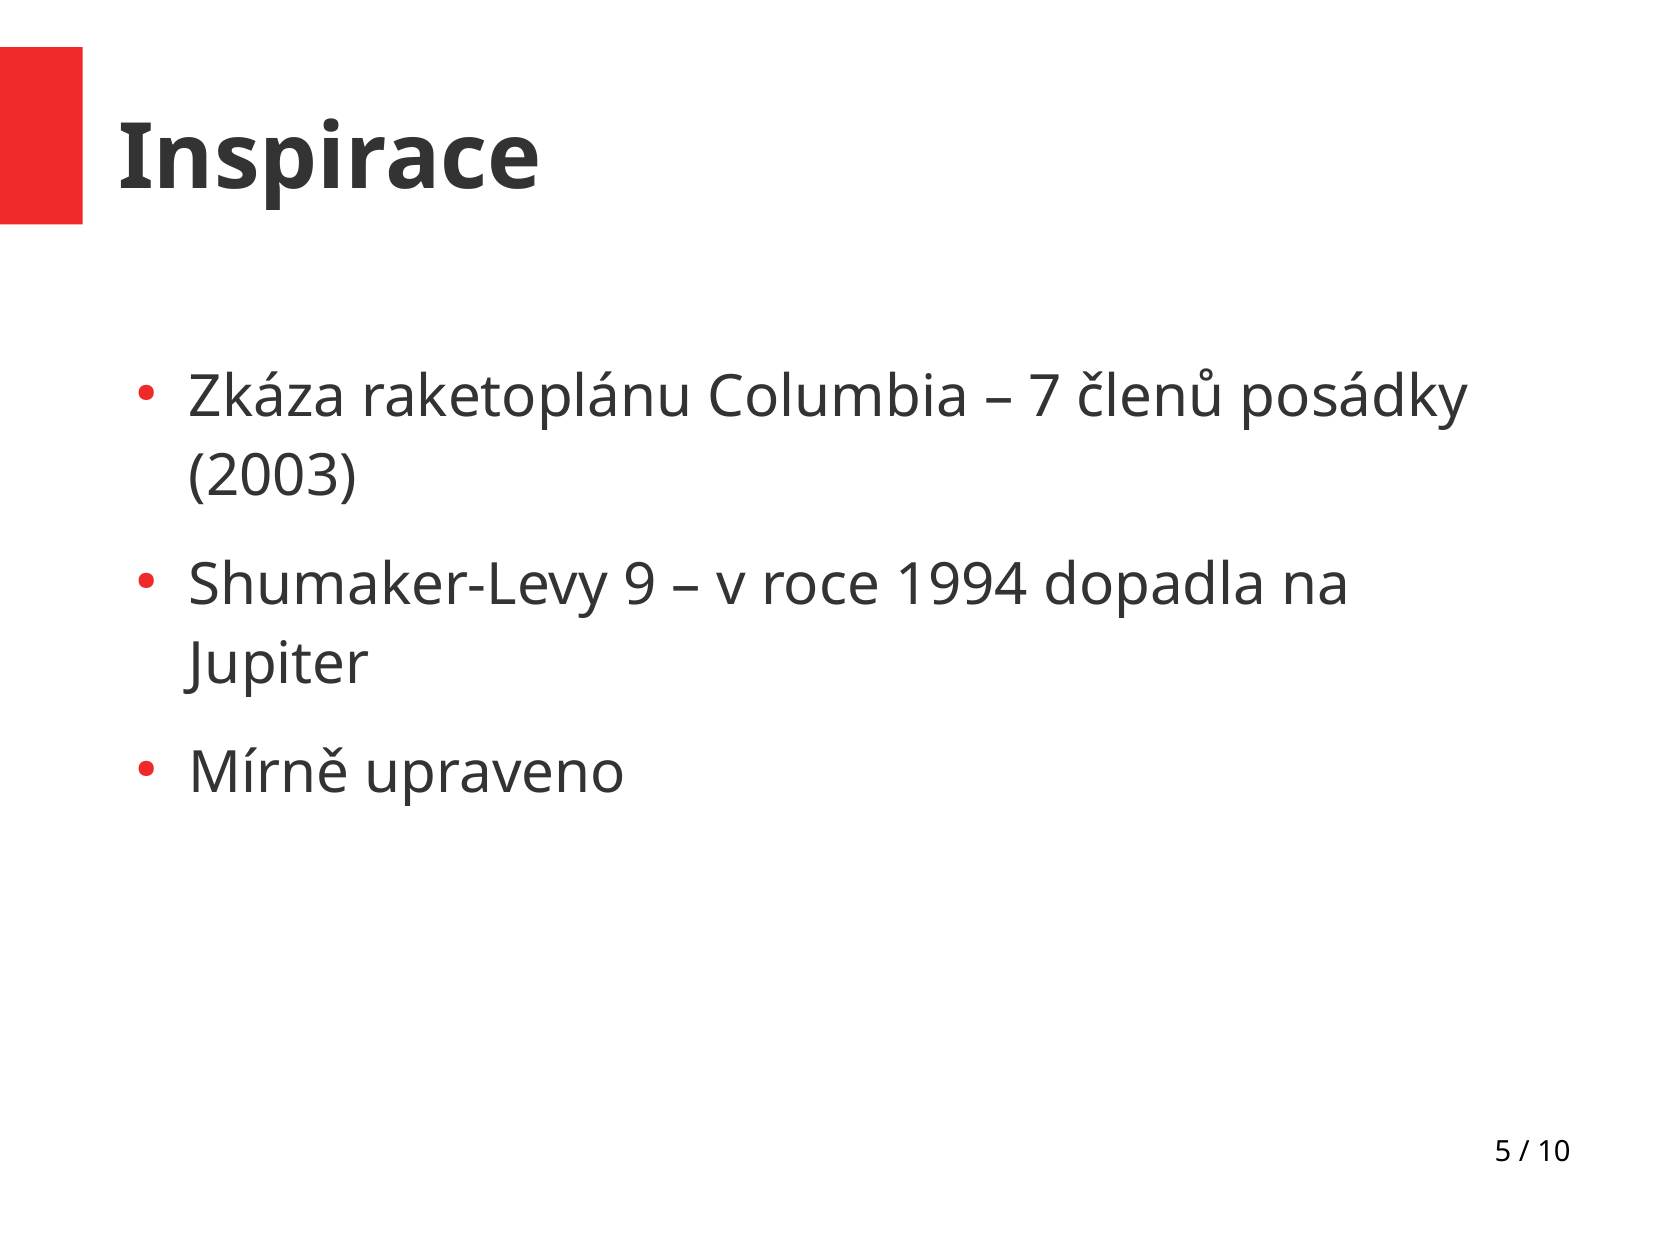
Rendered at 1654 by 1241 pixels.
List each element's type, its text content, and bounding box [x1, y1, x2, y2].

list Zkáza raketoplánu Columbia – 7 členů posádky (2003) Shumaker-Levy 9 – v roce 1994 dopadla na Jupiter Mírně upraveno [118, 354, 1536, 1074]
title Inspirace [118, 49, 1571, 257]
